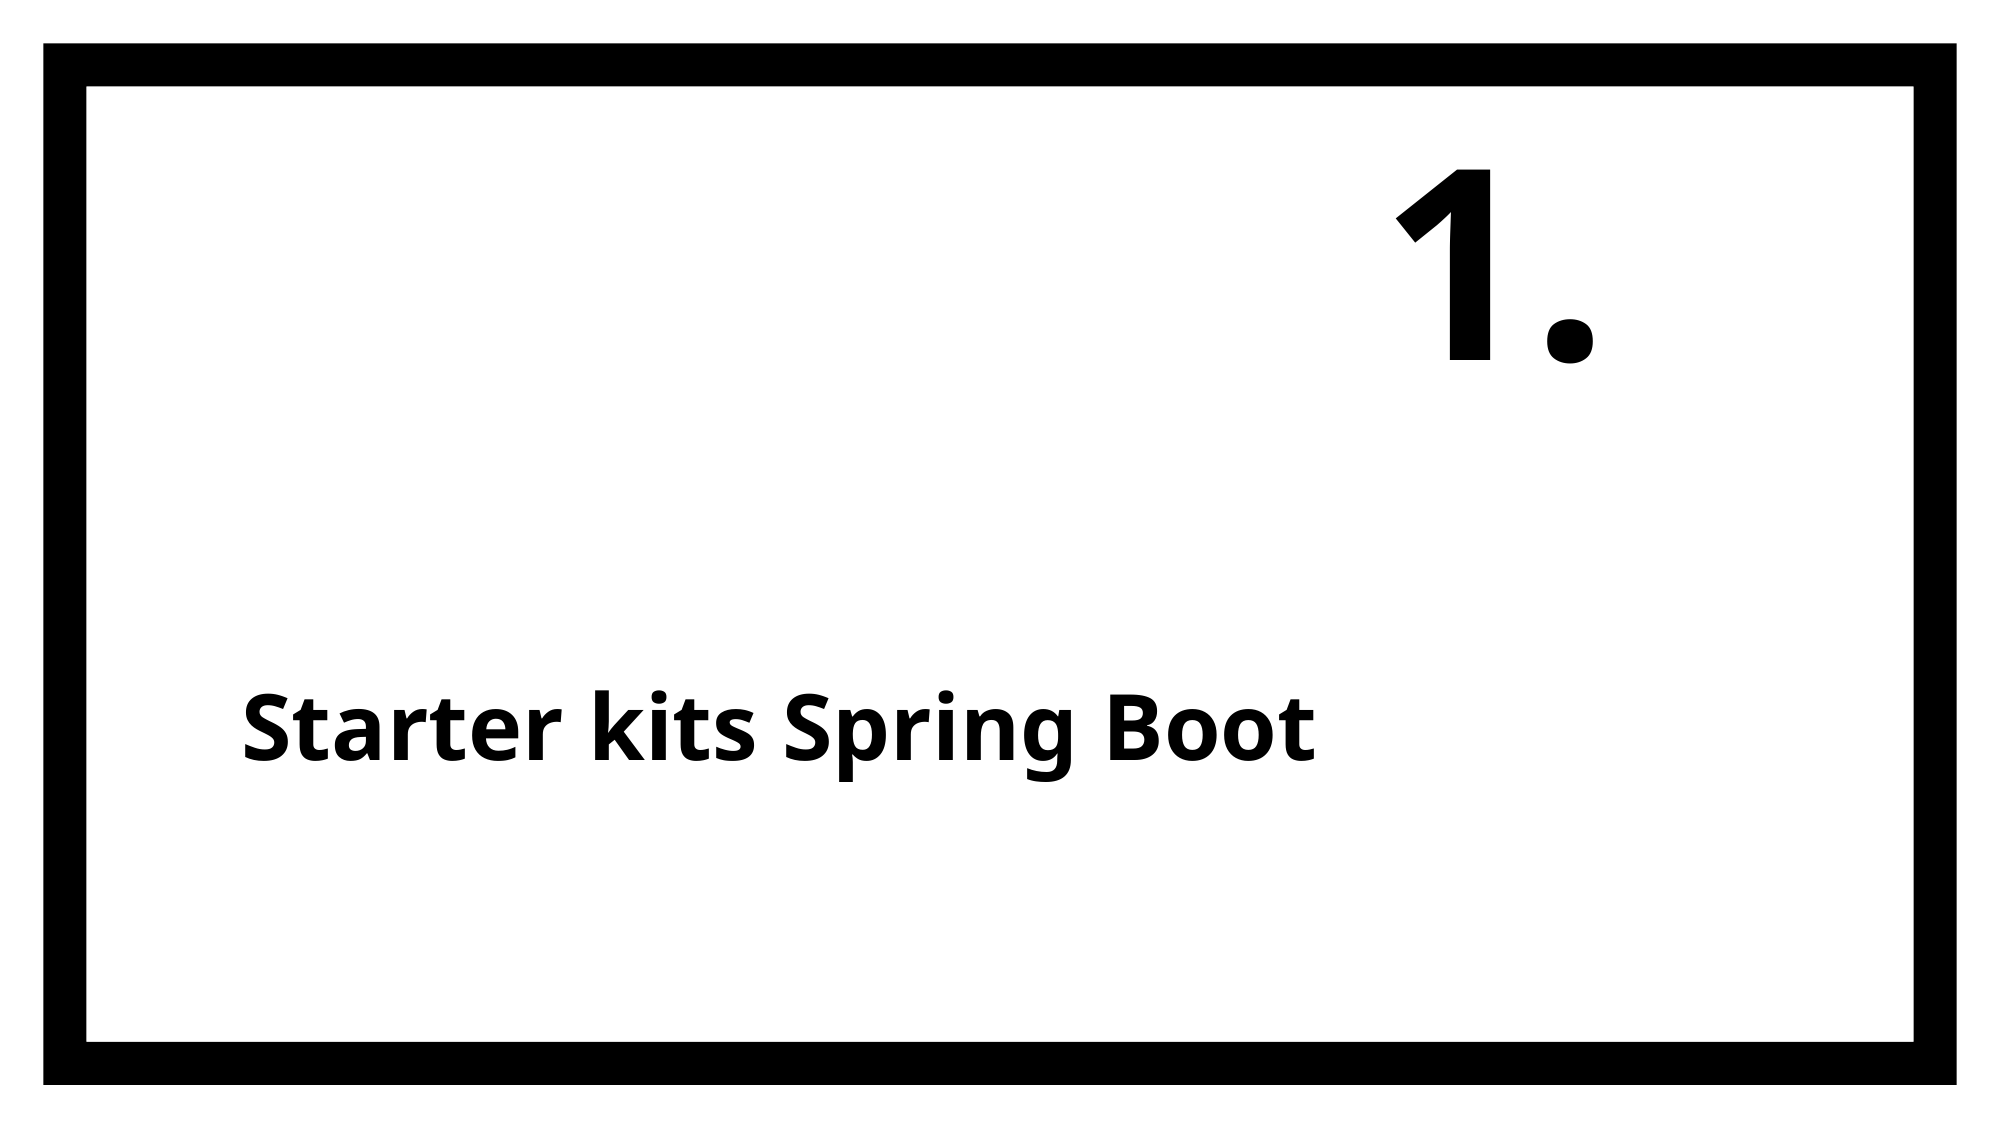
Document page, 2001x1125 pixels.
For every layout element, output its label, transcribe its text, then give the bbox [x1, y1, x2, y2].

text_box Starter kits Spring Boot [221, 546, 1666, 801]
text_box 1. [1360, 73, 1849, 497]
